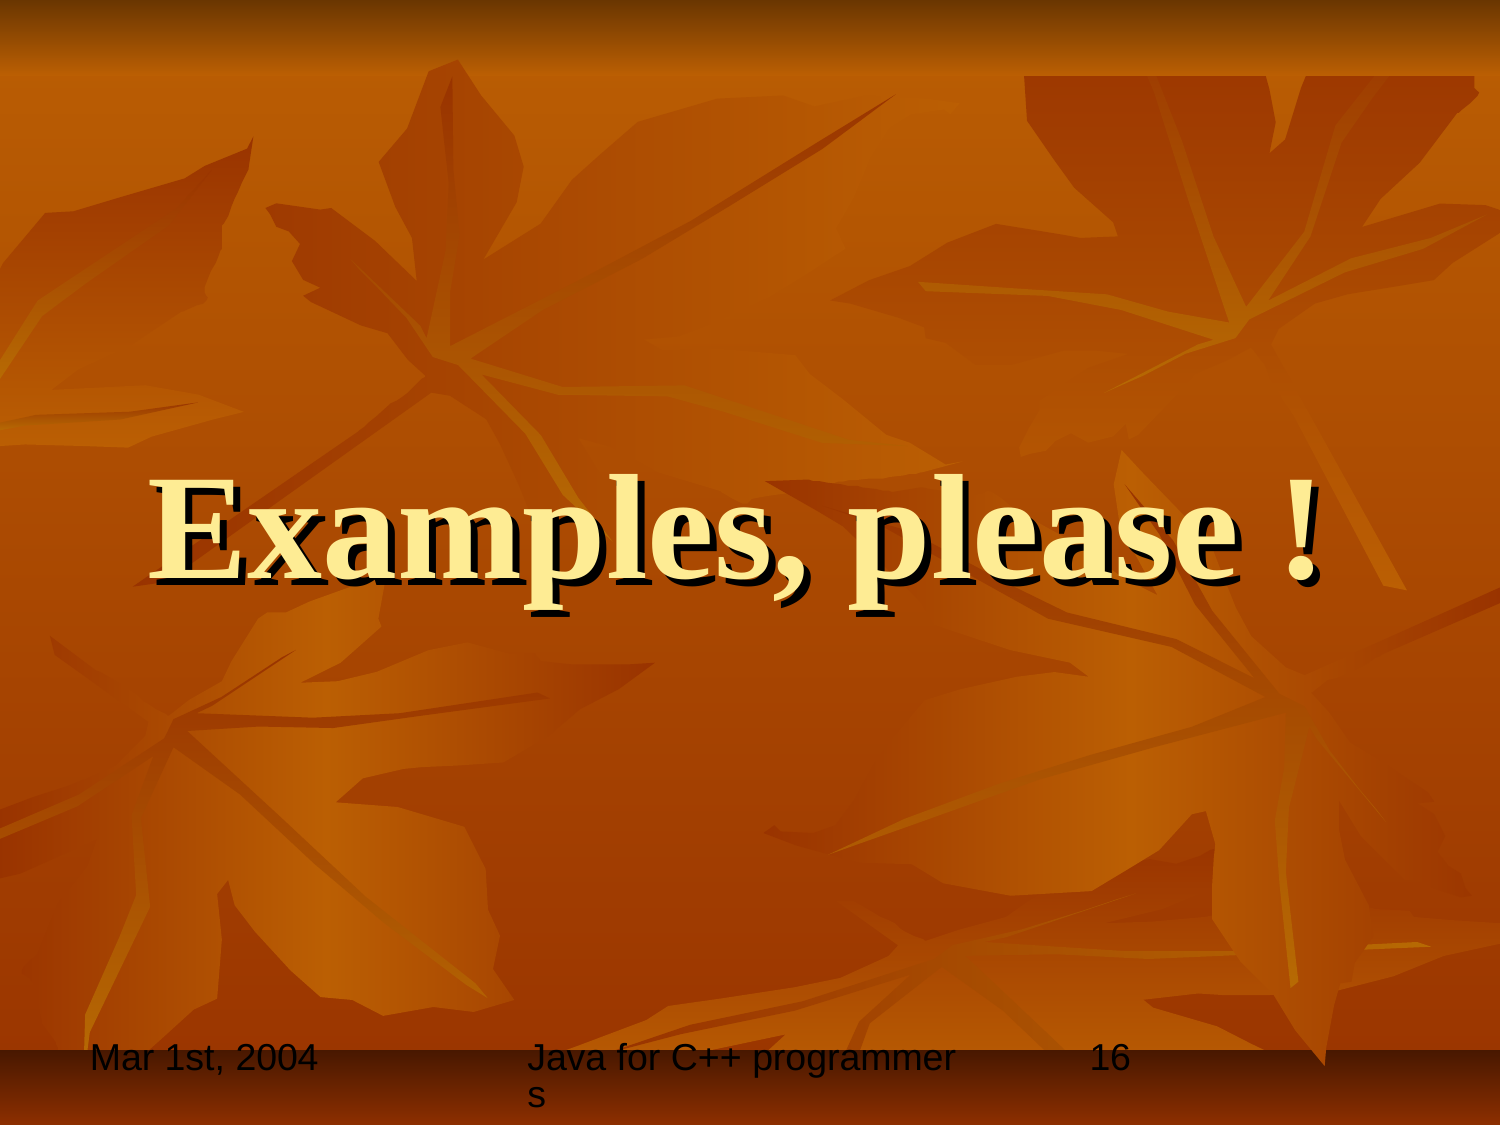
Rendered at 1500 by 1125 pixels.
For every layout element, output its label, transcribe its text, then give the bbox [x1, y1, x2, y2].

title Examples, please ! [62, 421, 1413, 617]
